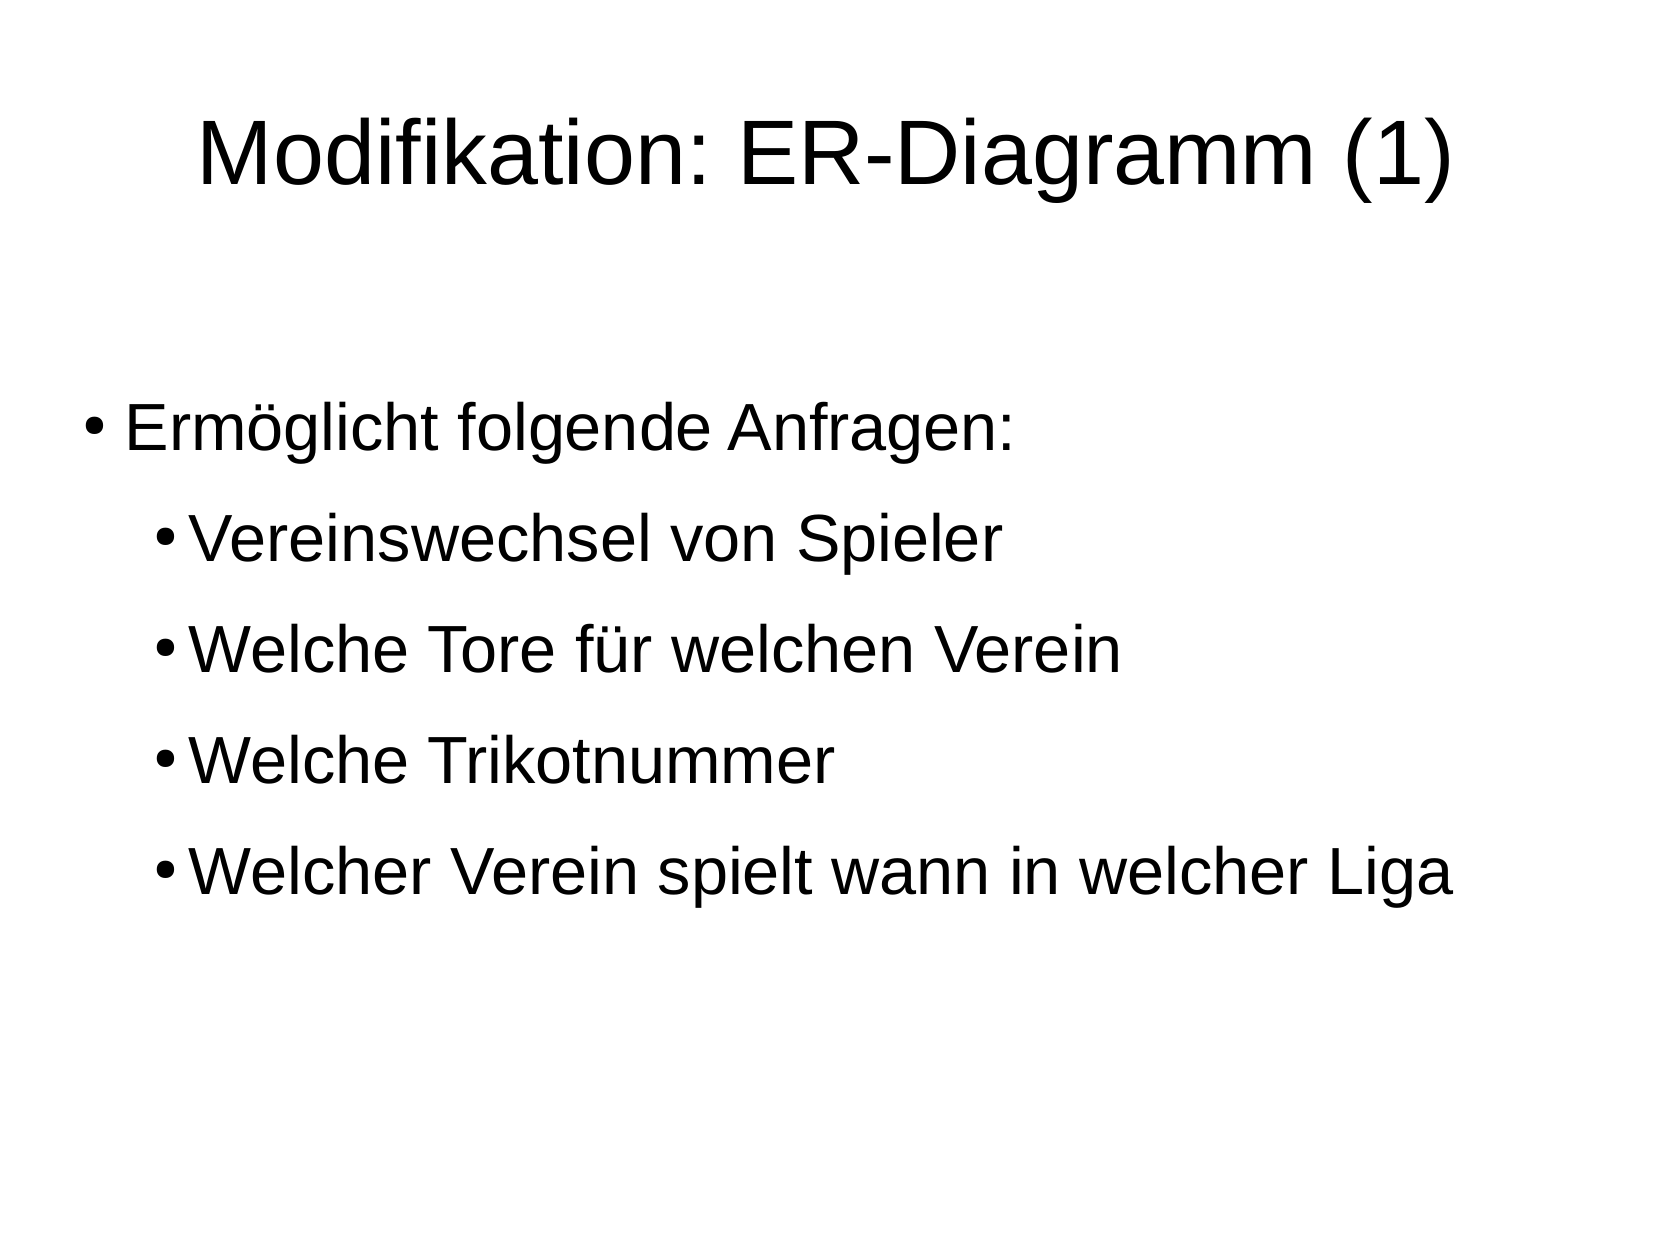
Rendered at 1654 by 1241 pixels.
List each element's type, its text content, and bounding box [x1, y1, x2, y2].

title Modifikation: ER-Diagramm (1) [82, 49, 1571, 257]
subtitle Ermöglicht folgende Anfragen: Vereinswechsel von Spieler Welche Tore für welchen Verein Welche Trikotnummer Welcher Verein spielt wann in welcher Liga [82, 290, 1538, 1010]
